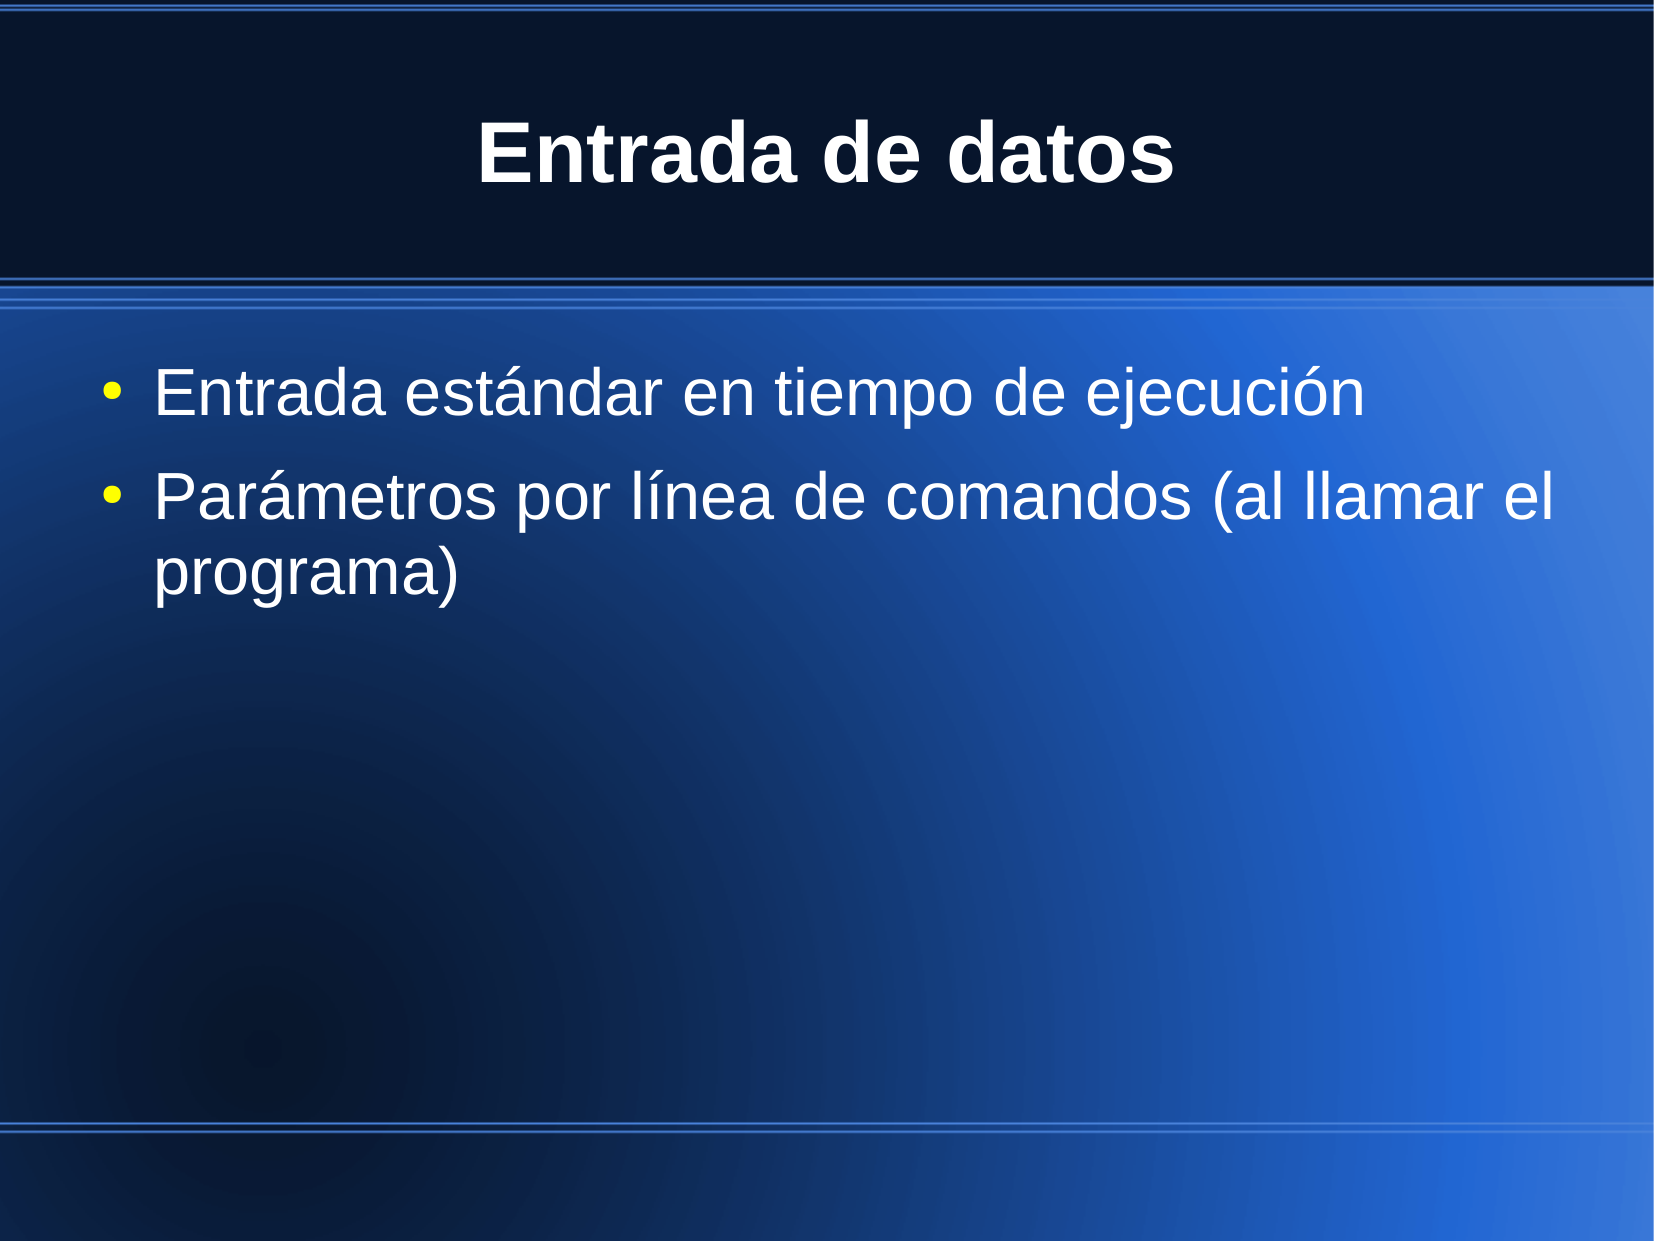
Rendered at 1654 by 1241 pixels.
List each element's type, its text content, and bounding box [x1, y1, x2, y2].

title Entrada de datos [82, 49, 1571, 257]
list Entrada estándar en tiempo de ejecución Parámetros por línea de comandos (al llamar el programa) [82, 355, 1571, 1075]
picture [0, 0, 1654, 1241]
